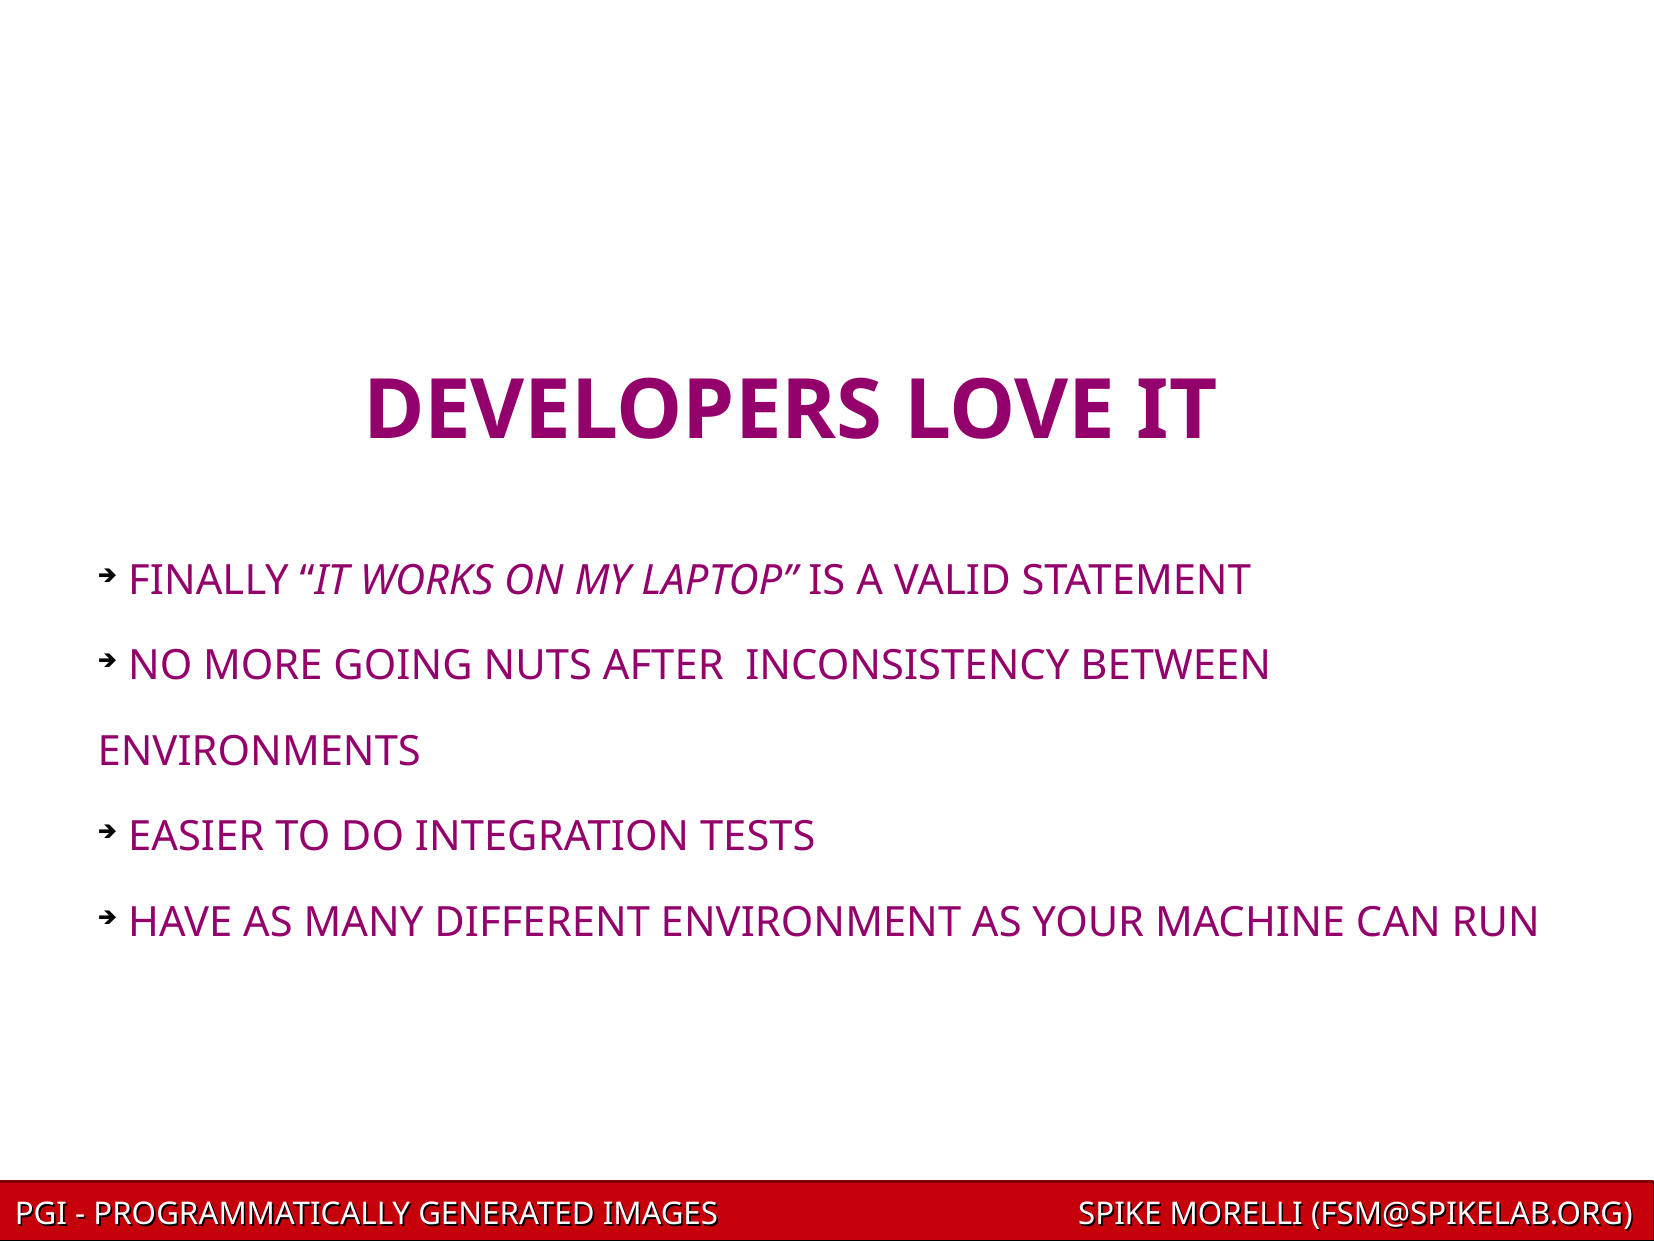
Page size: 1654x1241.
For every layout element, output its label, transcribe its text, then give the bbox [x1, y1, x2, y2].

text_box DEVELOPERS LOVE IT [348, 342, 1257, 451]
text_box [0, 1183, 1654, 1241]
text_box SPIKE MORELLI (FSM@SPIKELAB.ORG) [1063, 1184, 1643, 1235]
text_box PGI - PROGRAMMATICALLY GENERATED IMAGES [0, 1184, 722, 1235]
text_box FINALLY “IT WORKS ON MY LAPTOP” IS A VALID STATEMENT NO MORE GOING NUTS AFTER INCONSISTENCY BETWEEN ENVIRONMENTS EASIER TO DO INTEGRATION TESTS HAVE AS MANY DIFFERENT ENVIRONMENT AS YOUR MACHINE CAN RUN [82, 513, 1619, 1164]
